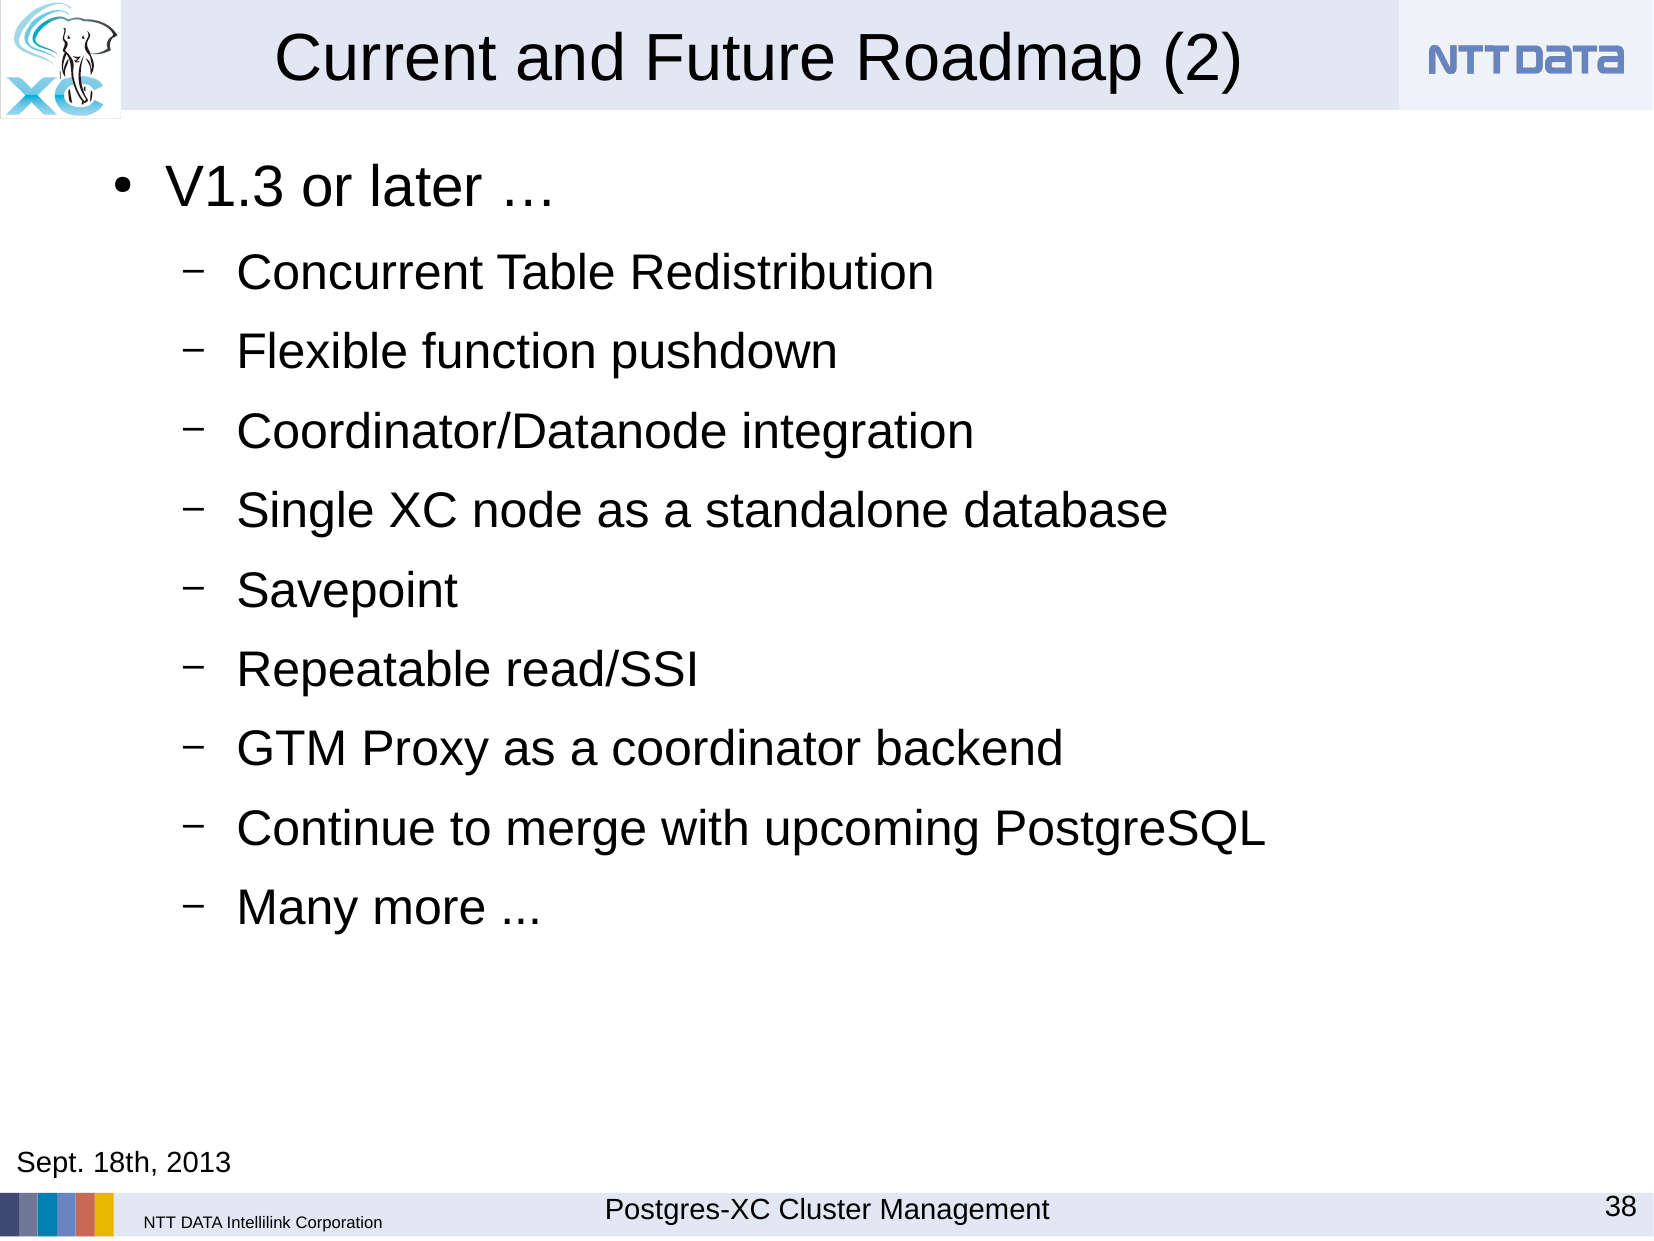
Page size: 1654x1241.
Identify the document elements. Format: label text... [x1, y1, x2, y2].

title Current and Future Roadmap (2) [120, 3, 1399, 110]
picture [1429, 45, 1624, 74]
picture [0, 0, 121, 119]
list V1.3 or later … Concurrent Table Redistribution Flexible function pushdown Coordinator/Datanode integration Single XC node as a standalone database Savepoint Repeatable read/SSI GTM Proxy as a coordinator backend Continue to merge with upcoming PostgreSQL Many more ... [94, 153, 1583, 1111]
